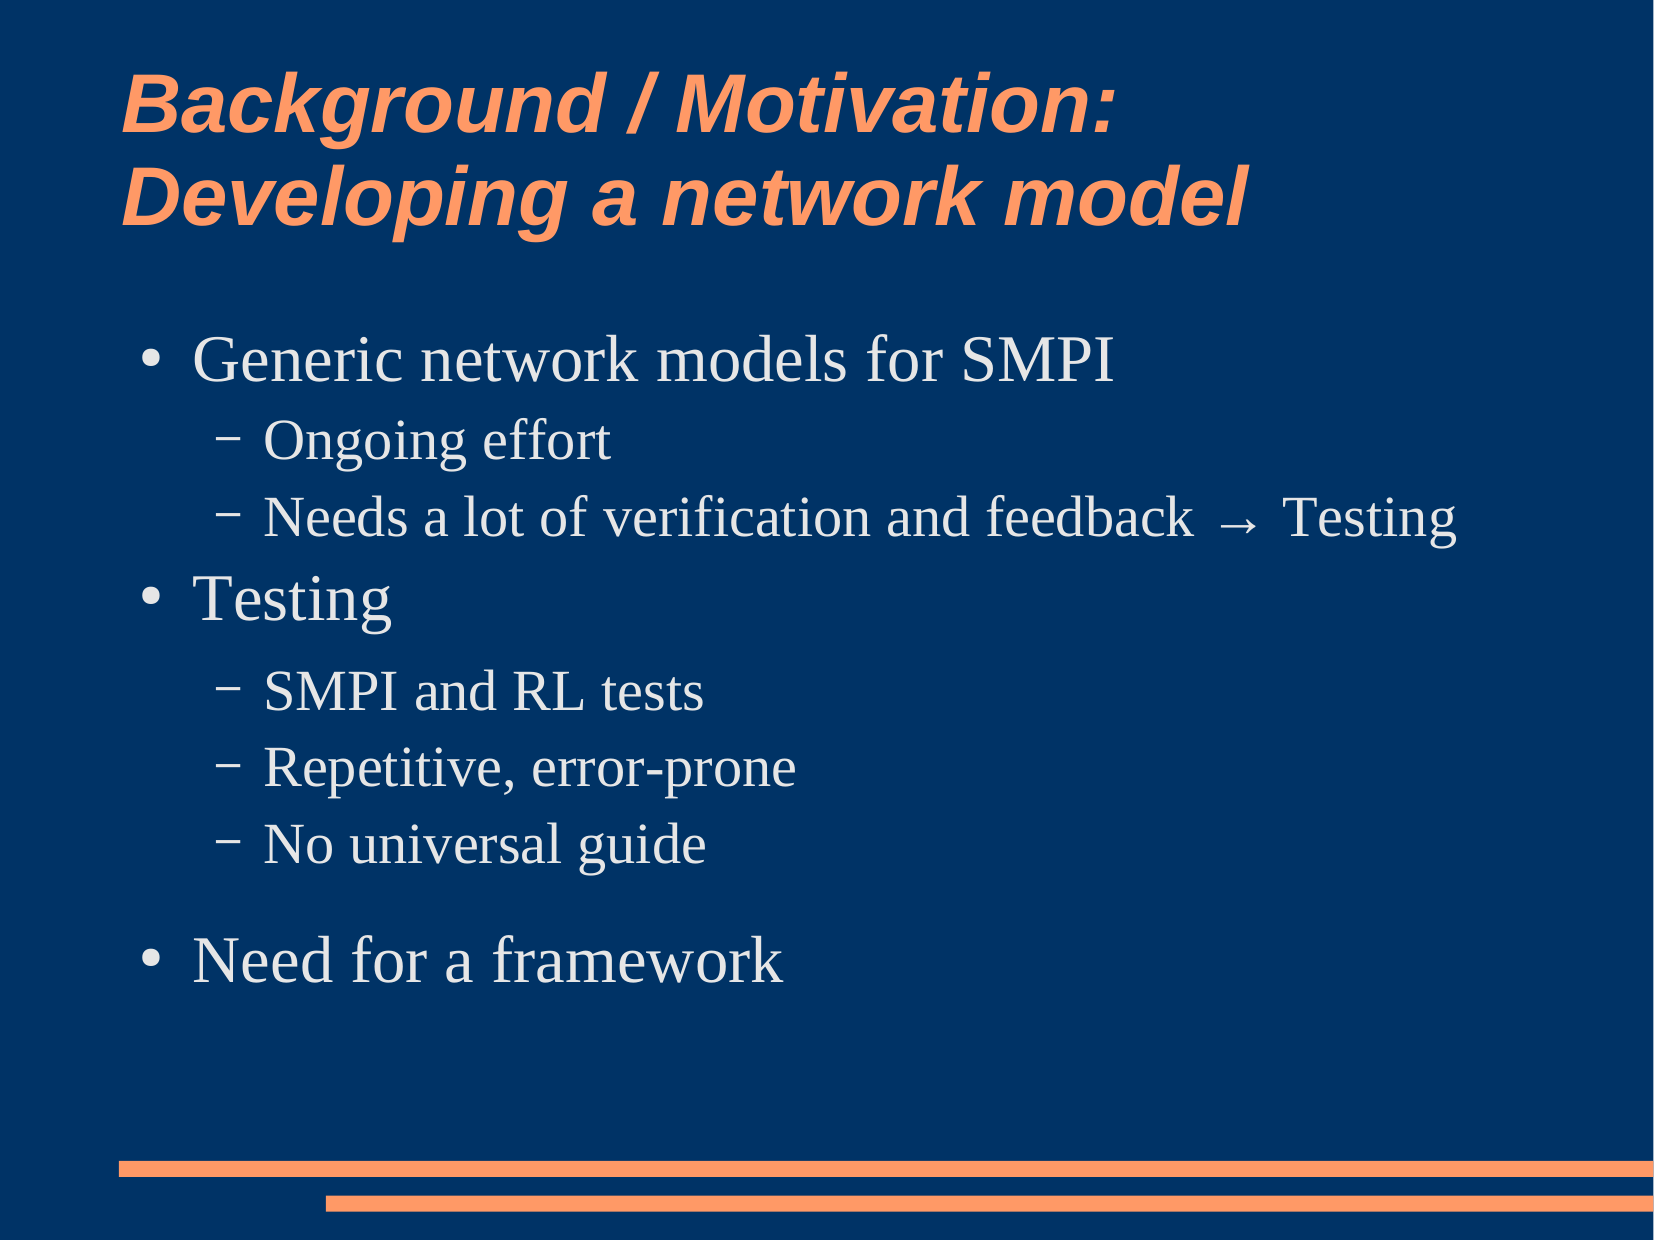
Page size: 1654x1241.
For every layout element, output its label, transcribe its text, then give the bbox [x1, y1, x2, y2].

title Background / Motivation: Developing a network model [121, 46, 1534, 254]
list Generic network models for SMPI Ongoing effort Needs a lot of verification and feedback → Testing Testing SMPI and RL tests Repetitive, error-prone No universal guide Need for a framework [121, 322, 1561, 1126]
